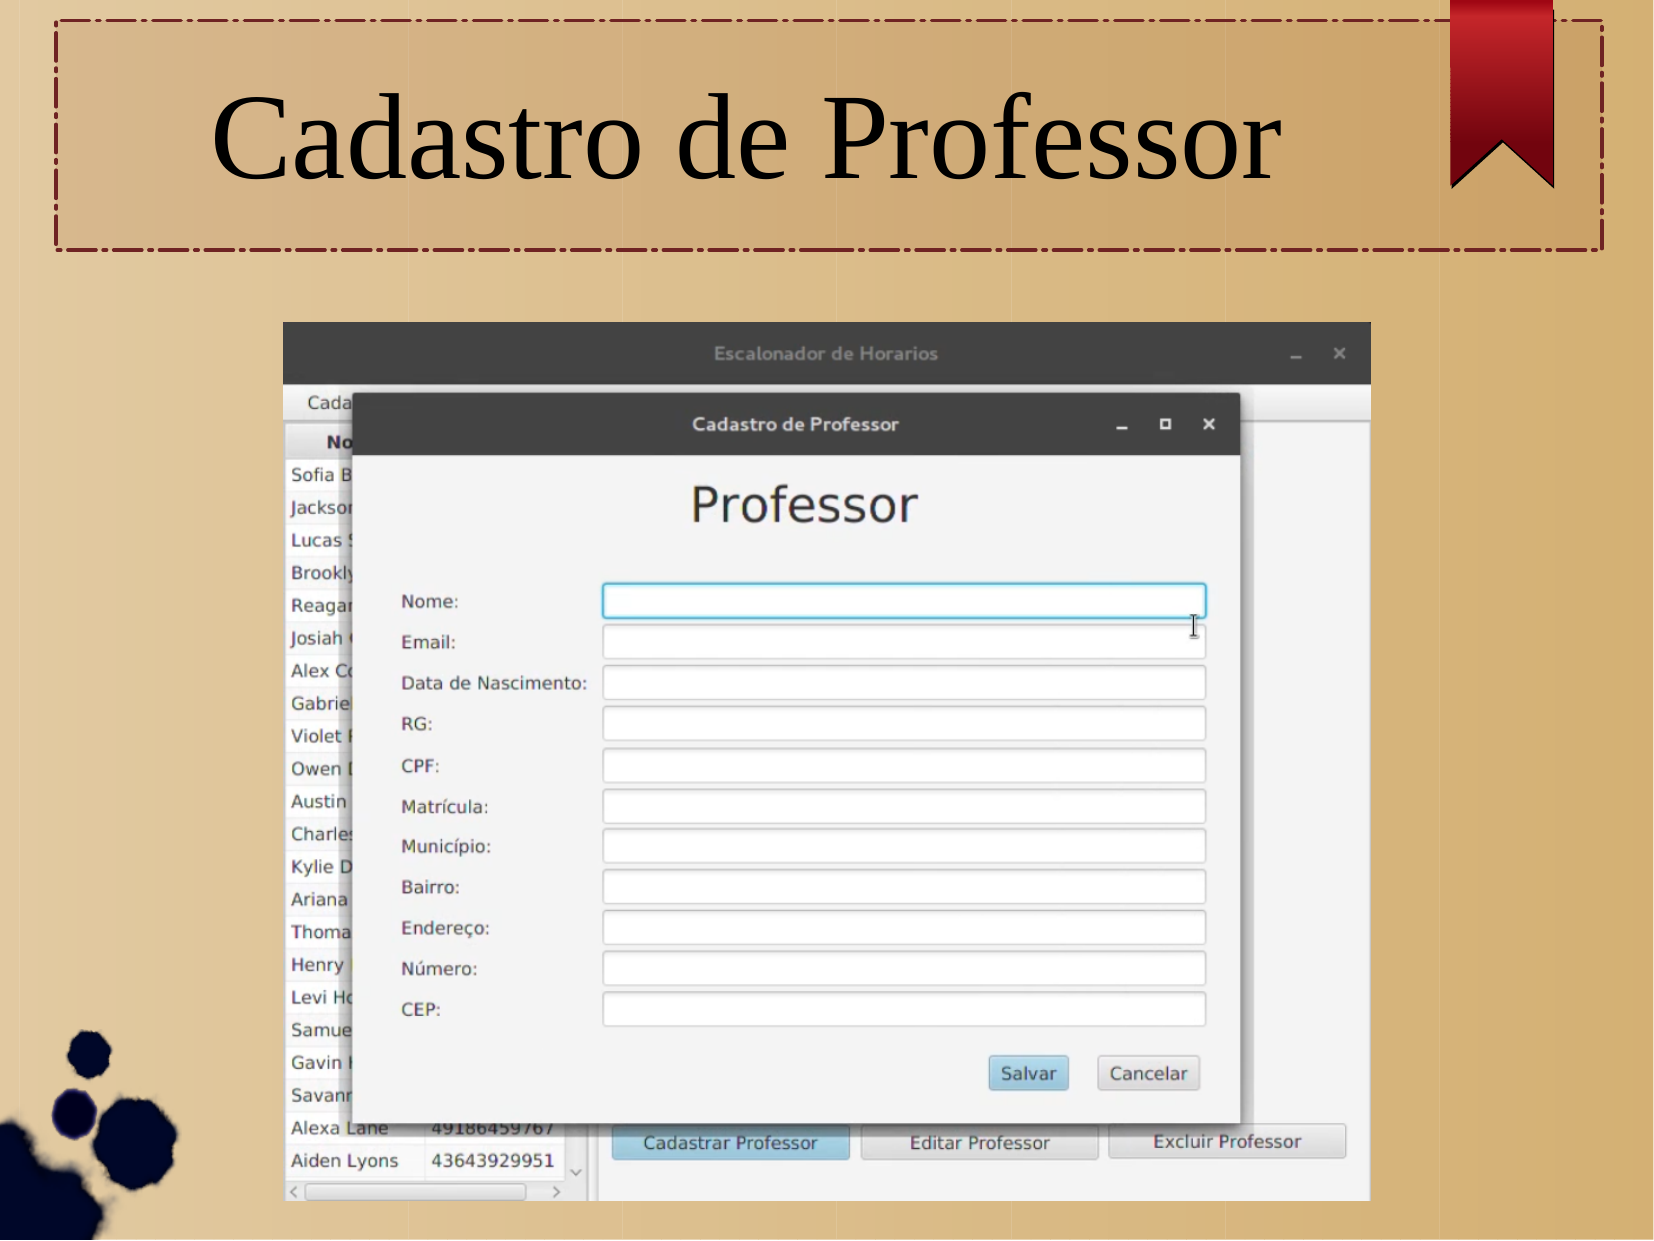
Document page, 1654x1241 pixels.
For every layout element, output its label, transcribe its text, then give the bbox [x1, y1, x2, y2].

picture [283, 322, 1371, 1201]
title Cadastro de Professor [82, 47, 1412, 229]
